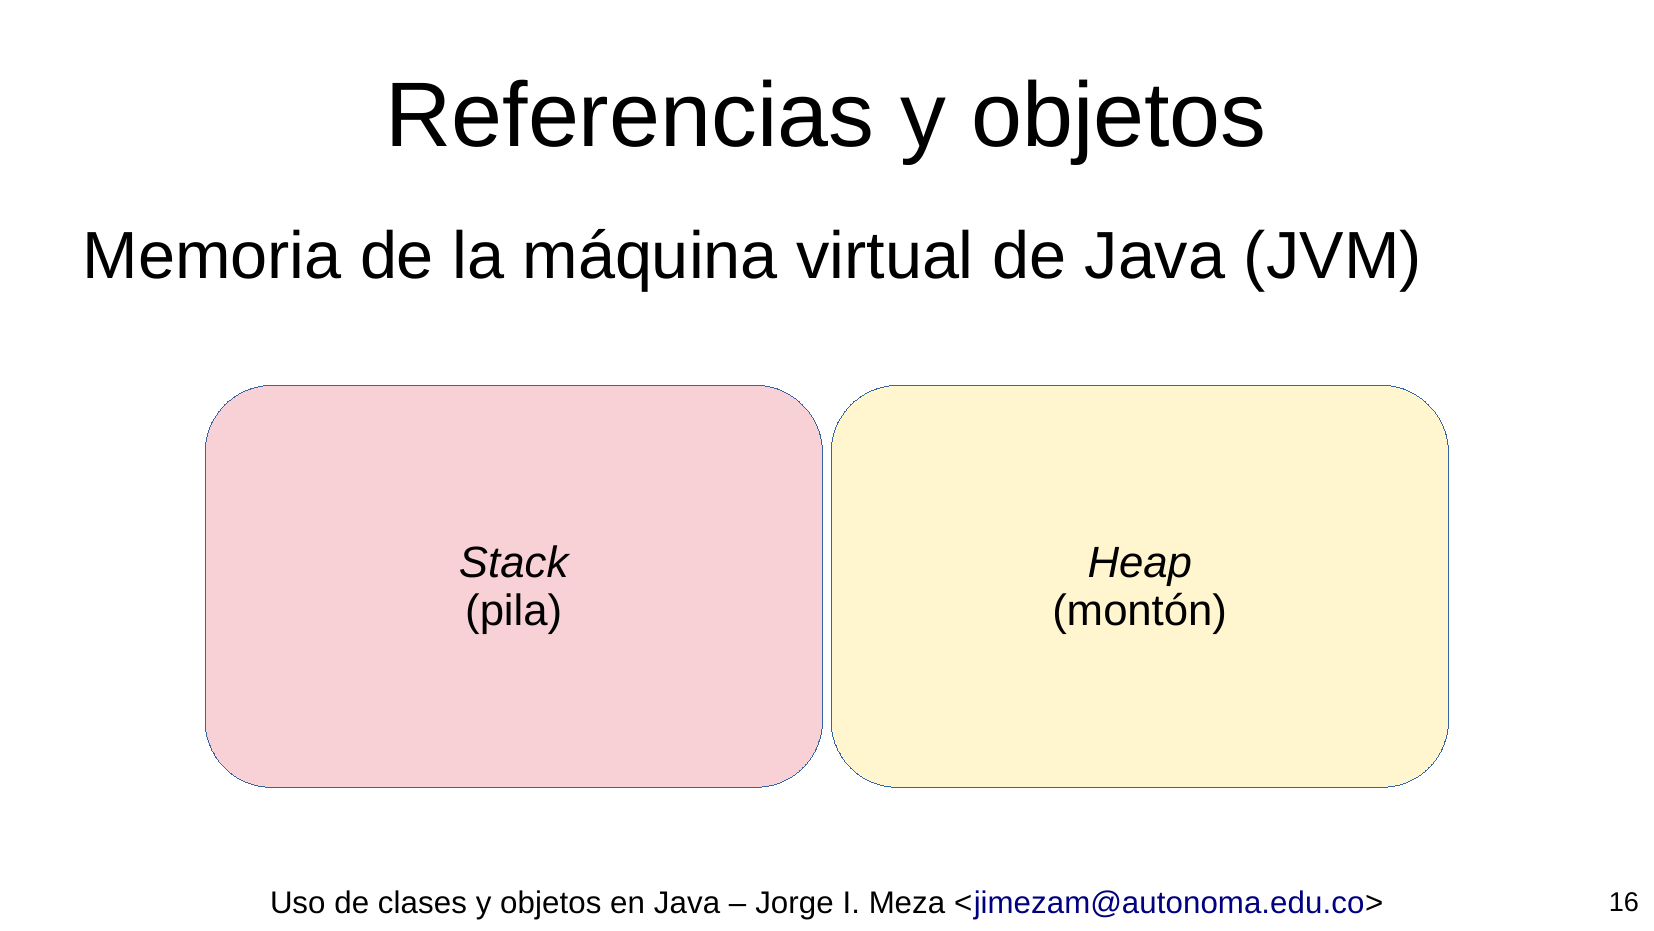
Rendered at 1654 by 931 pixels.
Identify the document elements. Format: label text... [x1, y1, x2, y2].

title Referencias y objetos [82, 37, 1571, 193]
text_box Heap (montón) [831, 385, 1449, 788]
text_box Stack (pila) [205, 385, 823, 788]
list Memoria de la máquina virtual de Java (JVM) [82, 217, 1571, 879]
